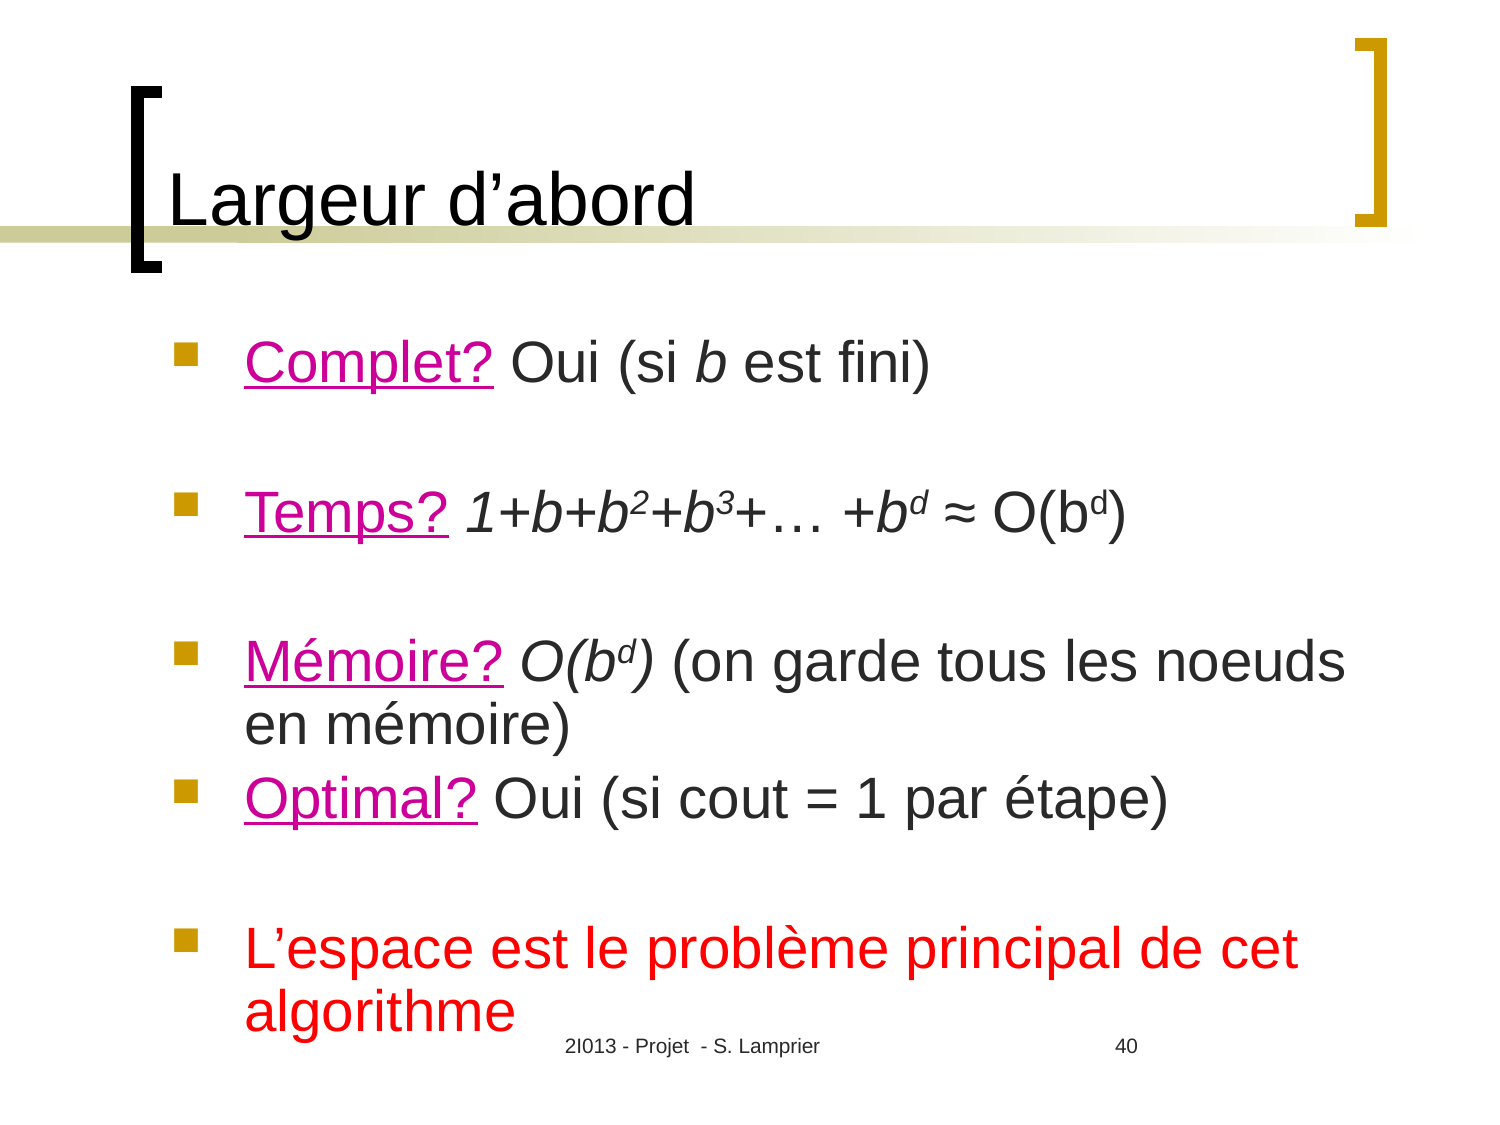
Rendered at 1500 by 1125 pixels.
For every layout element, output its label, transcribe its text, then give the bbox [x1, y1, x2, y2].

title Largeur d’abord [152, 15, 1328, 248]
slide_number <numéro> [1100, 1025, 1413, 1100]
footer 2I013 - Projet - S. Lamprier [549, 1025, 1025, 1100]
list Complet? Oui (si b est fini) Temps? 1+b+b2+b3+… +bd ≈ O(bd) Mémoire? O(bd) (on garde tous les noeuds en mémoire) Optimal? Oui (si cout = 1 par étape) L’espace est le problème principal de cet algorithme [155, 324, 1413, 1000]
